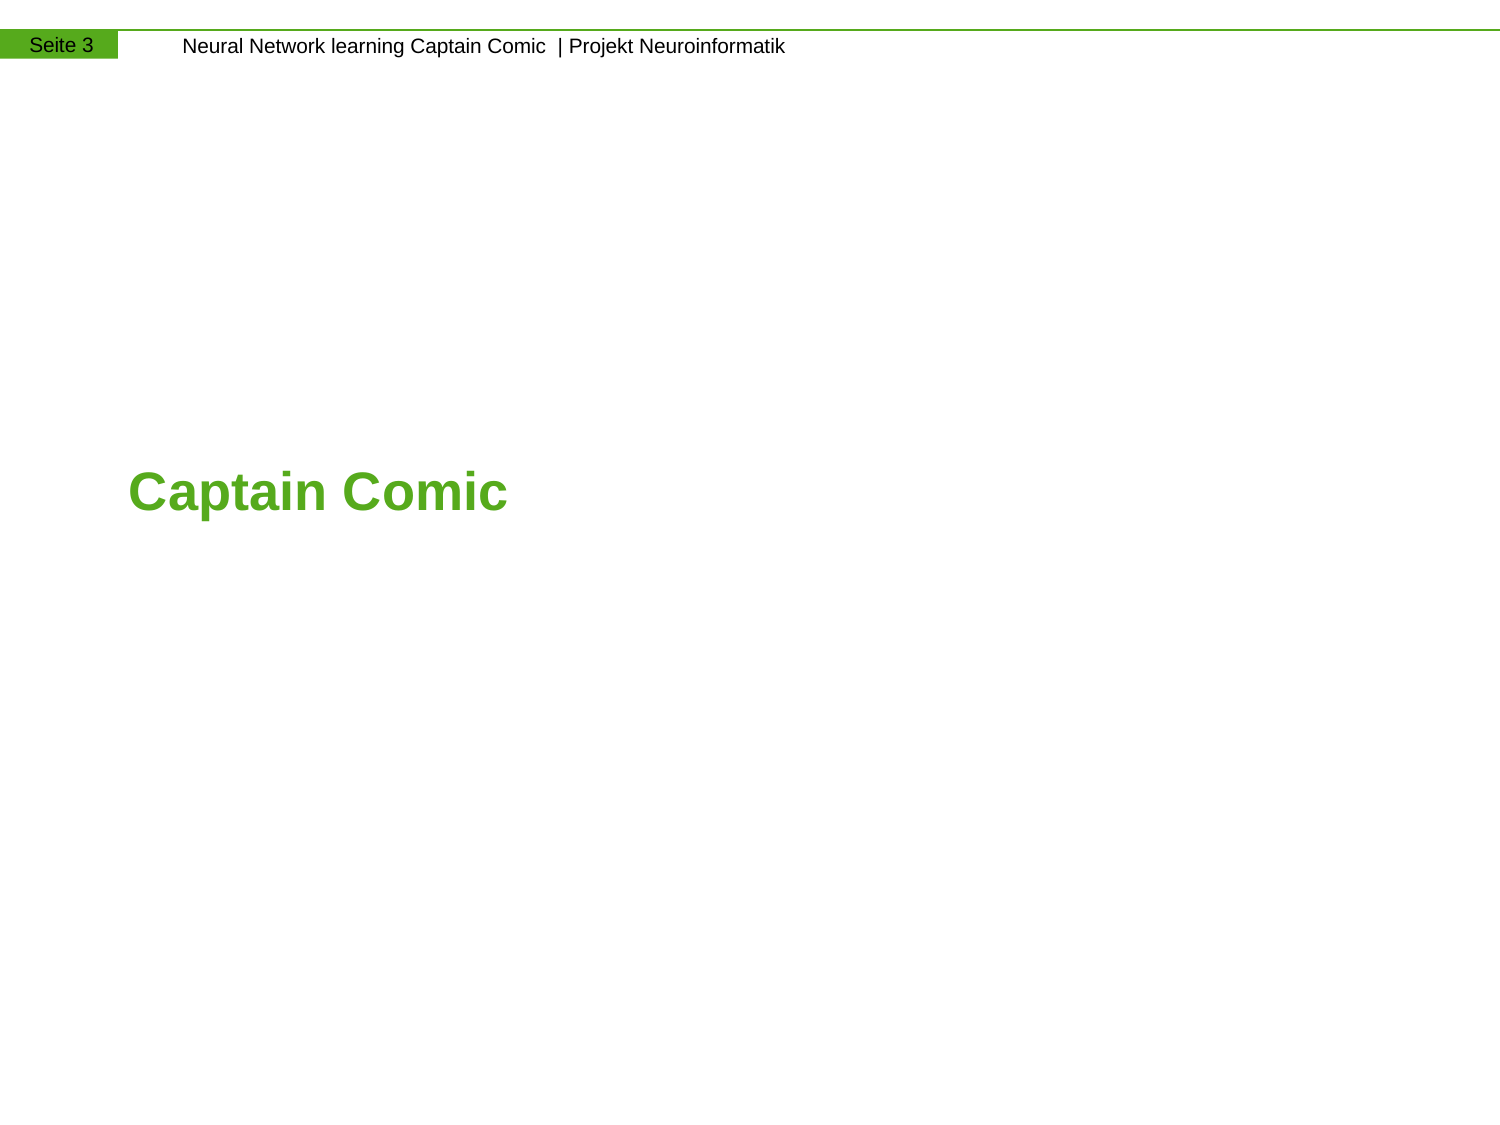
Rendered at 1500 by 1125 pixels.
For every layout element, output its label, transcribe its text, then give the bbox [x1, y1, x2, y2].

title Captain Comic [114, 448, 1394, 557]
